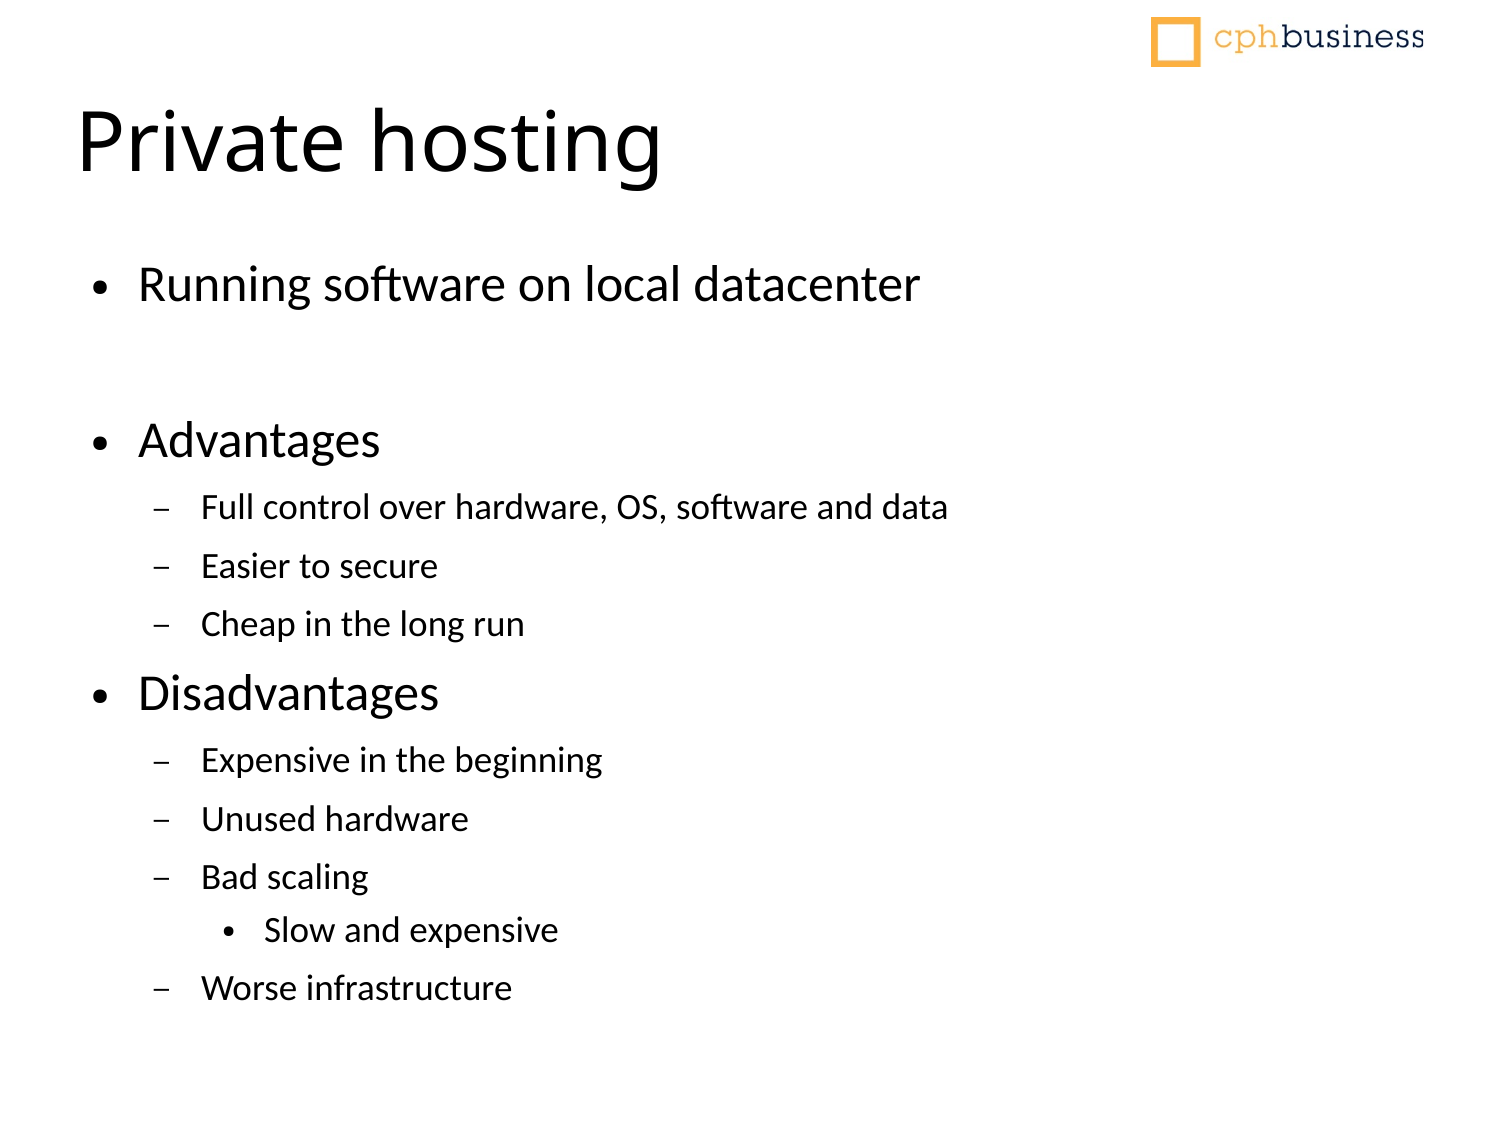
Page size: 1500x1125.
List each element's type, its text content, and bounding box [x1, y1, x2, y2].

list Running software on local datacenter Advantages Full control over hardware, OS, software and data Easier to secure Cheap in the long run Disadvantages Expensive in the beginning Unused hardware Bad scaling Slow and expensive Worse infrastructure [75, 263, 1425, 1016]
picture [1151, 17, 1424, 44]
title Private hosting [75, 44, 1425, 233]
